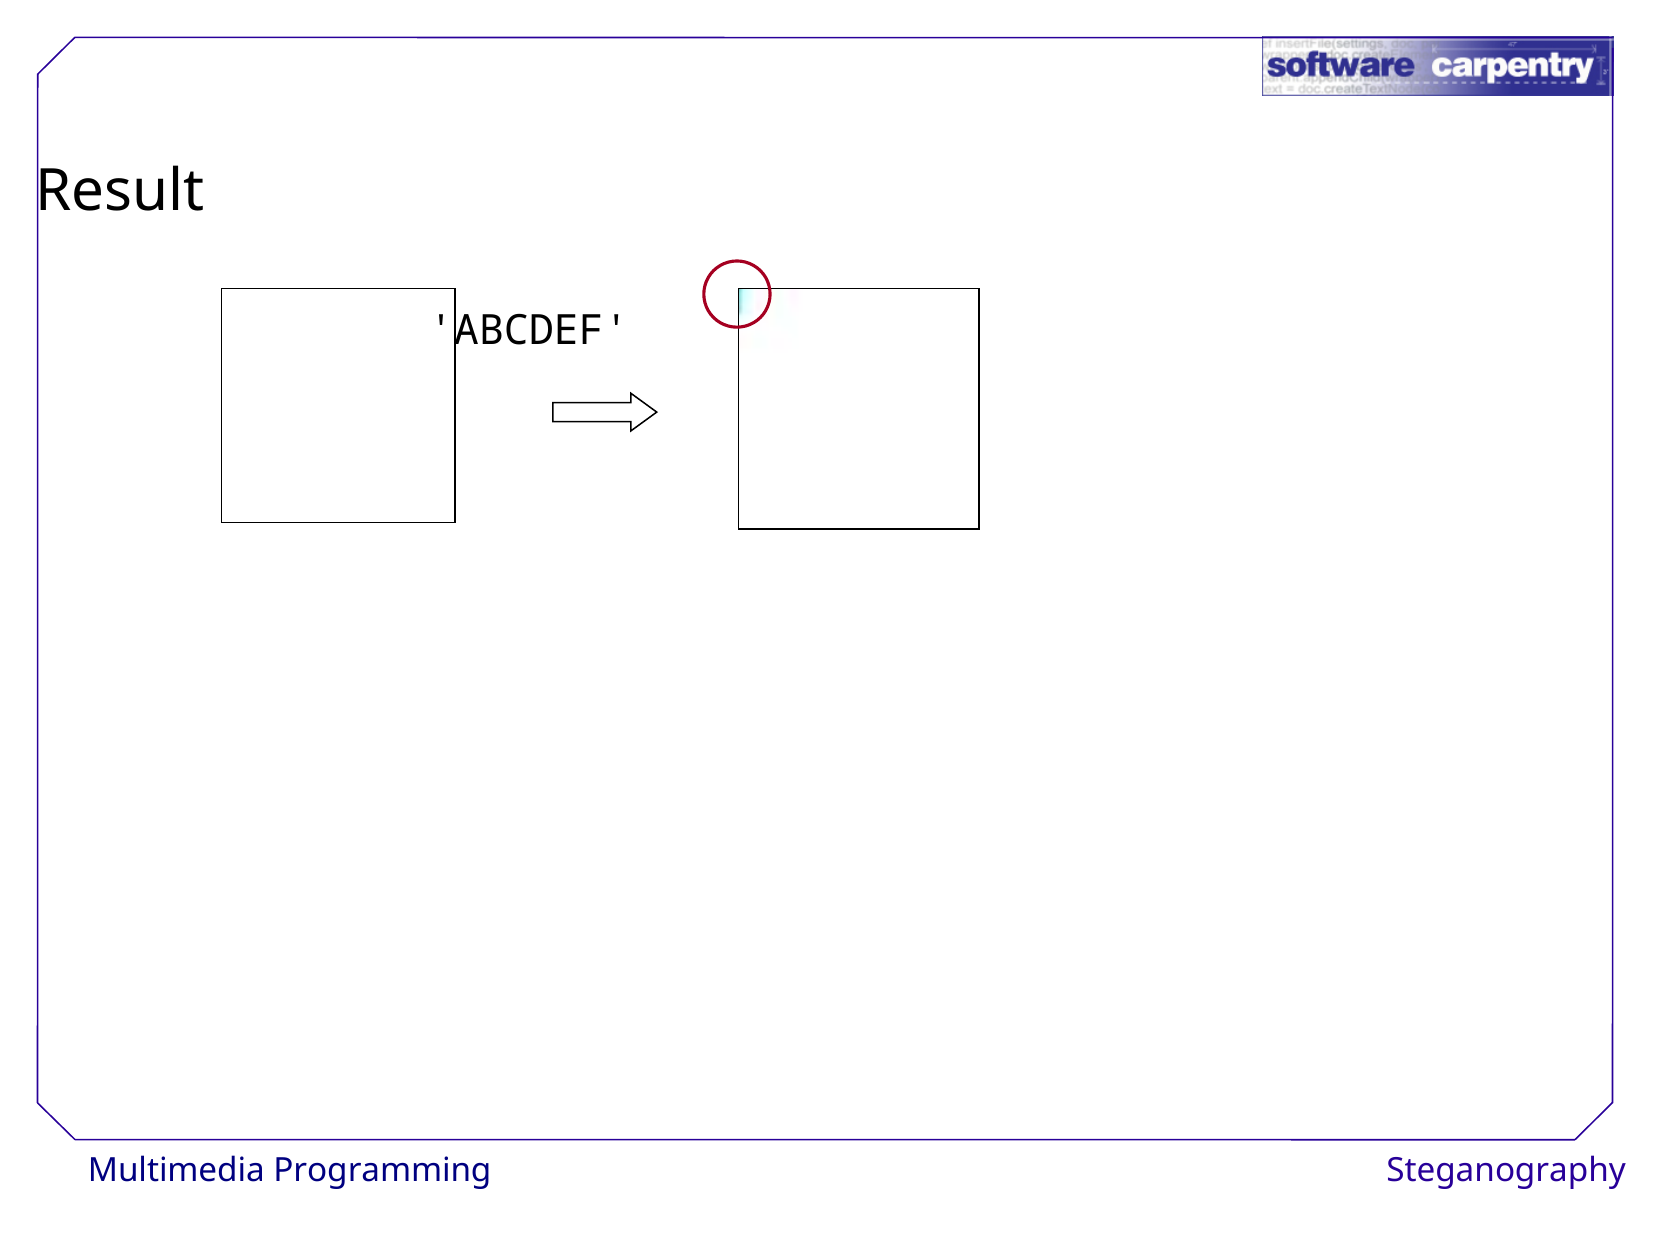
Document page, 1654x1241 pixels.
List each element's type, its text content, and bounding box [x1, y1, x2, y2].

picture [222, 289, 455, 522]
picture [739, 289, 979, 529]
picture [1262, 36, 1614, 96]
text_box Result [20, 109, 370, 231]
text_box 'ABCDEF' [414, 270, 794, 361]
